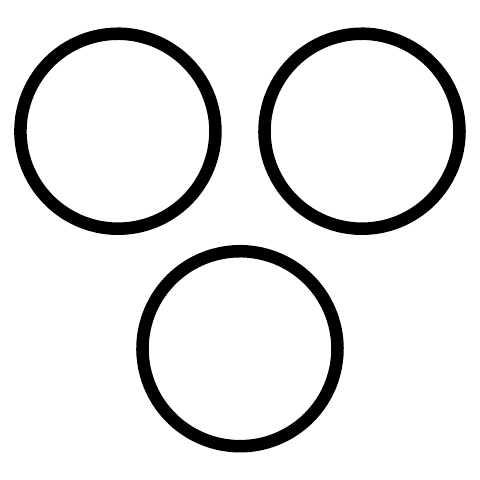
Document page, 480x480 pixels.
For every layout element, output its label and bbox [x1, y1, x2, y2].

text_box [20, 33, 216, 229]
text_box [142, 251, 338, 447]
text_box [264, 33, 460, 229]
